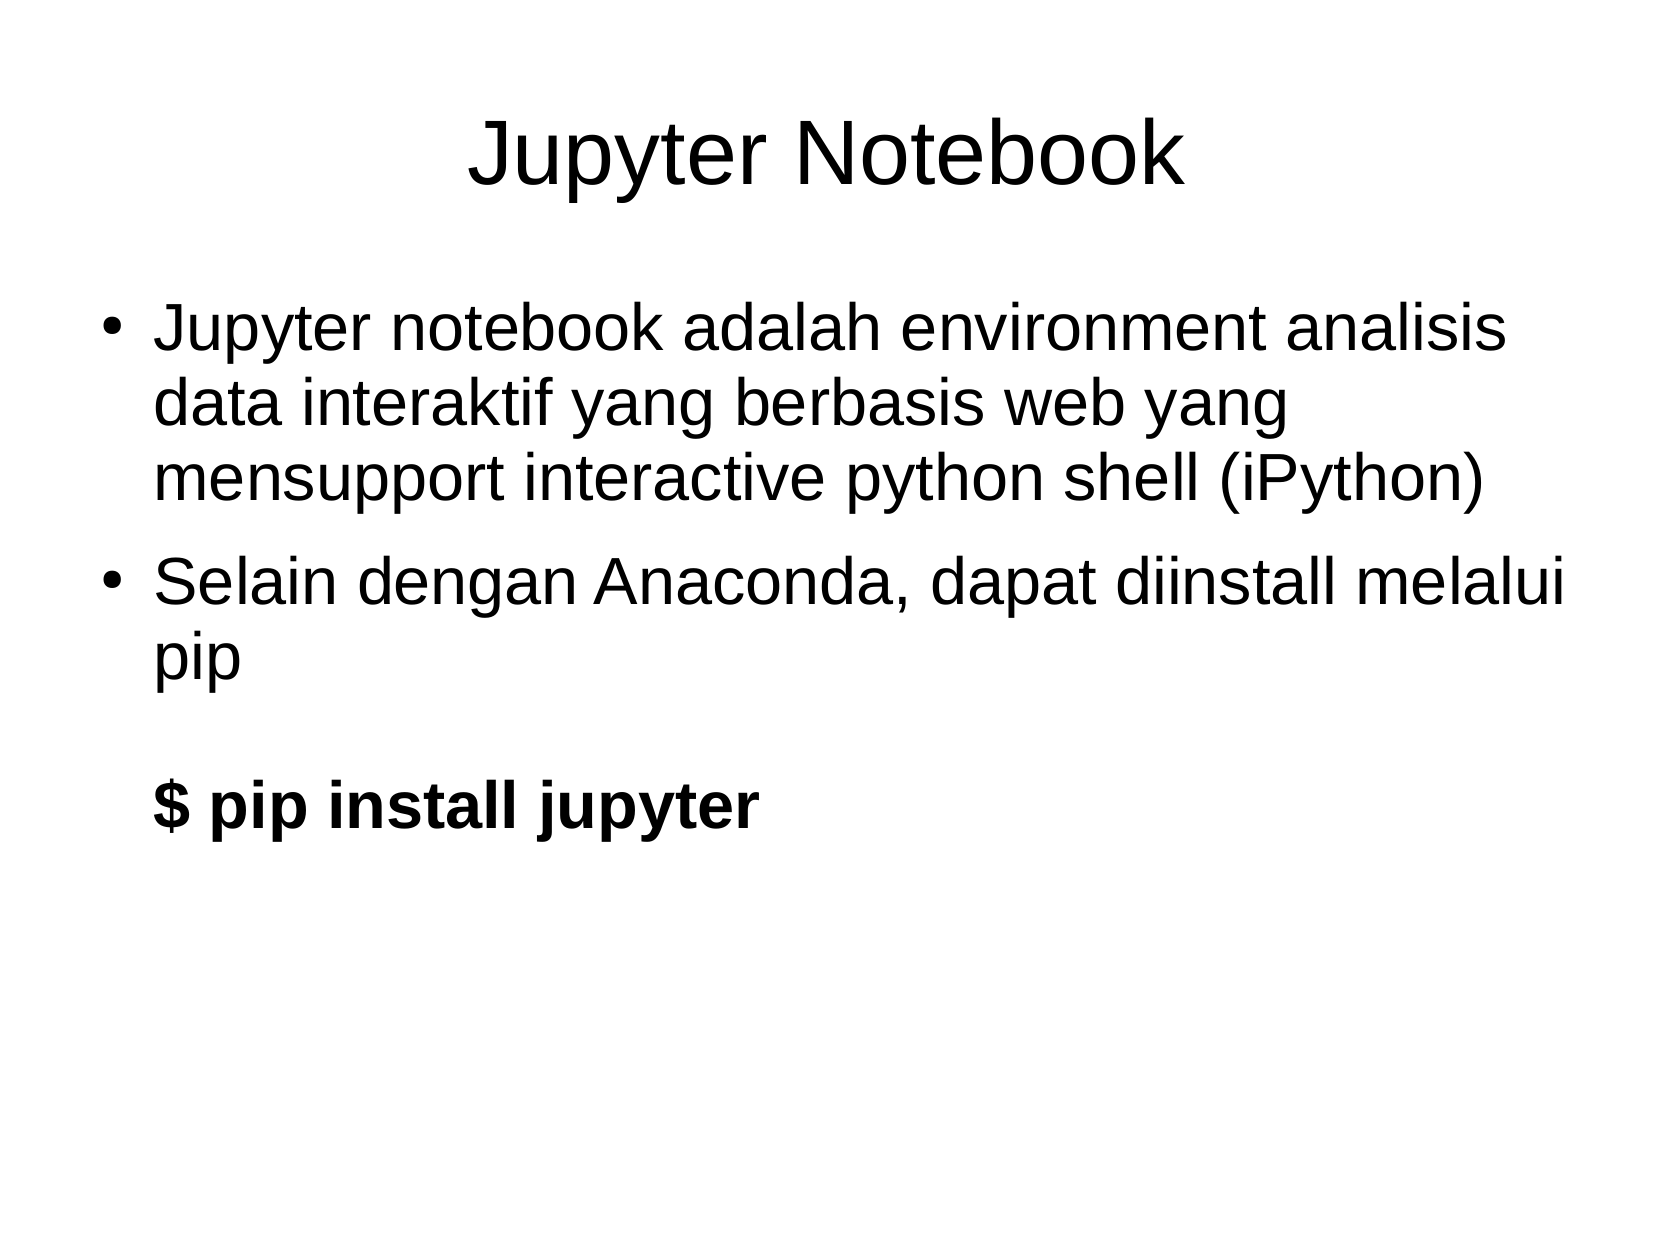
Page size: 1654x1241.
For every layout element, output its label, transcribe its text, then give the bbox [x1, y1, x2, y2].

title Jupyter Notebook [82, 49, 1571, 257]
list Jupyter notebook adalah environment analisis data interaktif yang berbasis web yang mensupport interactive python shell (iPython) Selain dengan Anaconda, dapat diinstall melalui pip $ pip install jupyter [82, 290, 1571, 1010]
